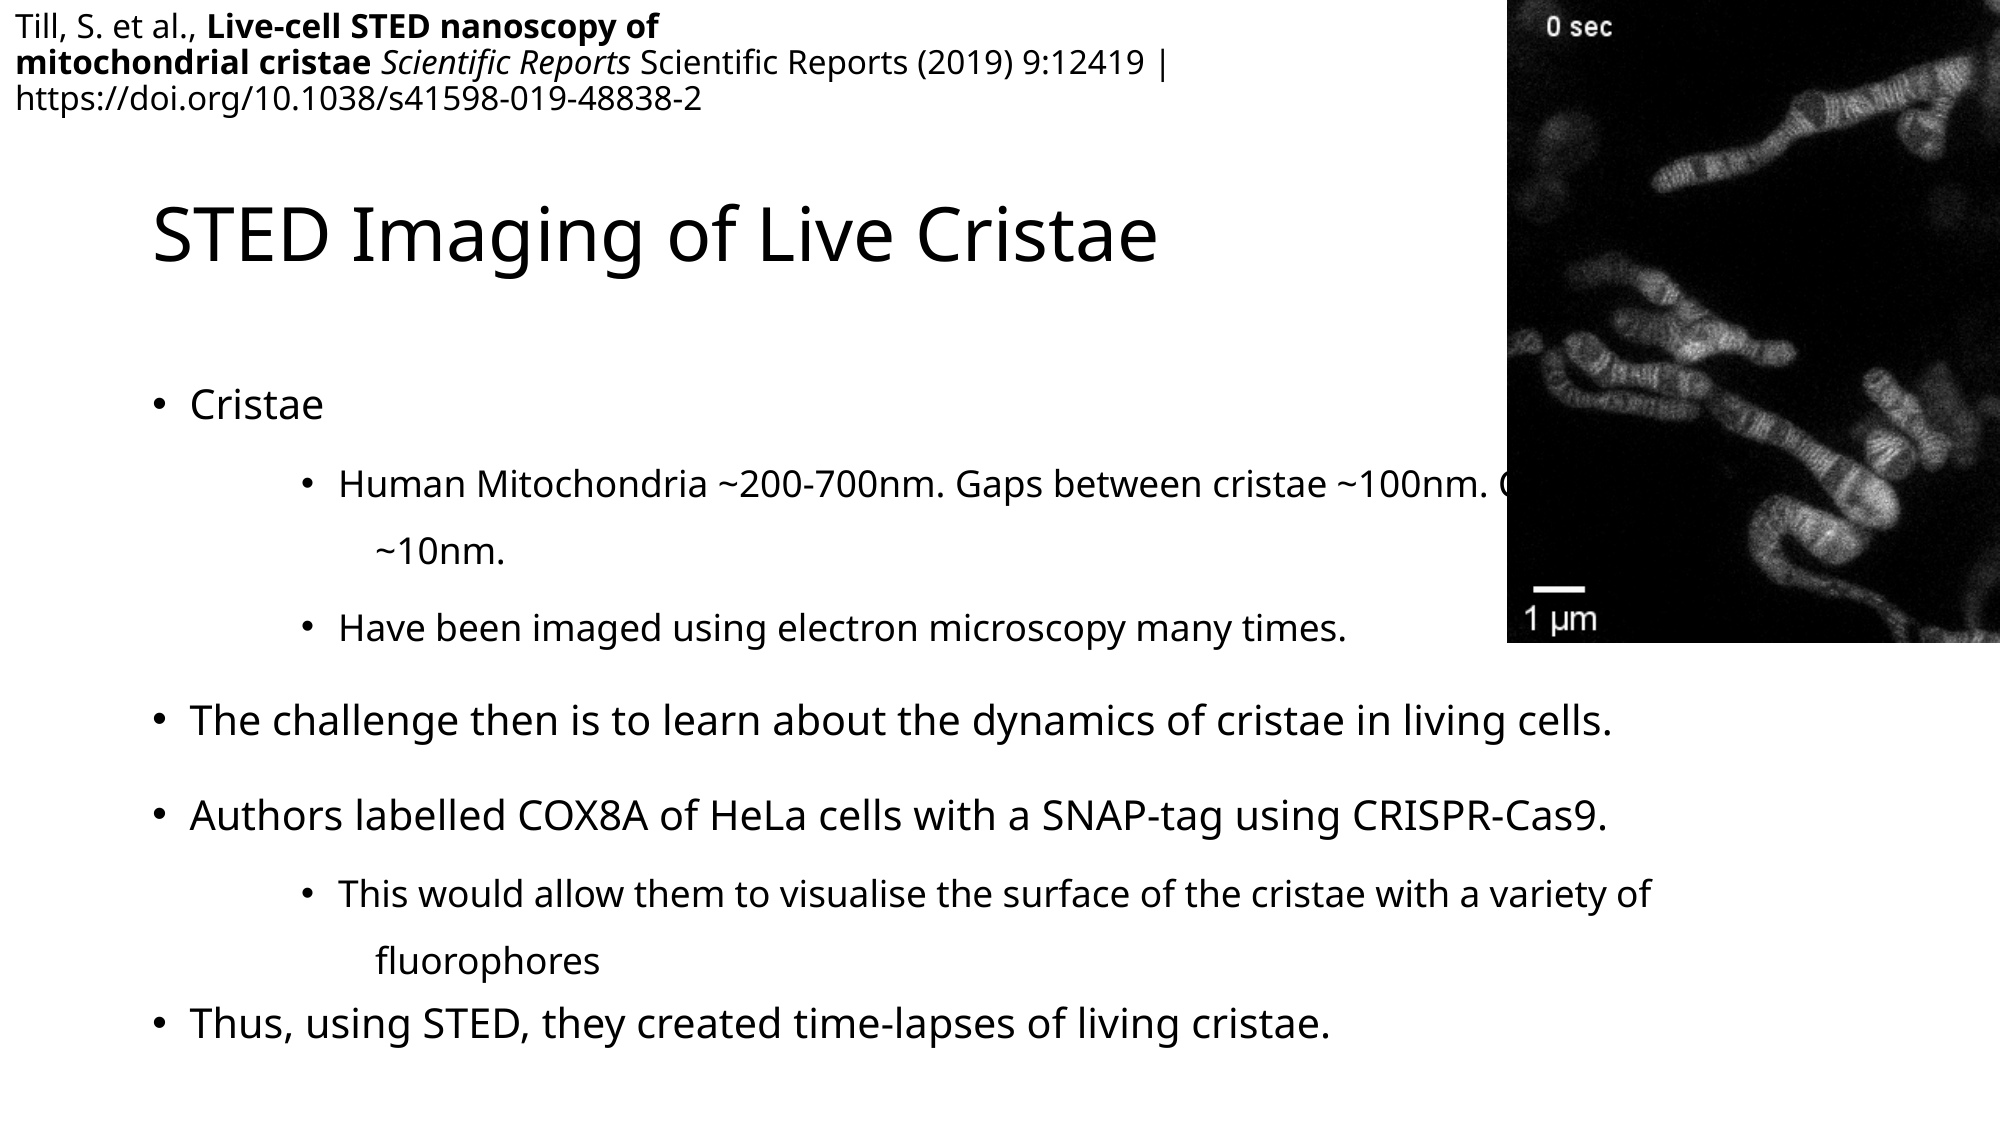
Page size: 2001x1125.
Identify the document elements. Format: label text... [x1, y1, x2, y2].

title STED Imaging of Live Cristae [137, 128, 1507, 346]
list Cristae Human Mitochondria ~200-700nm. Gaps between cristae ~100nm. Crista diameter ~10nm. Have been imaged using electron microscopy many times. The challenge then is to learn about the dynamics of cristae in living cells. Authors labelled COX8A of HeLa cells with a SNAP-tag using CRISPR-Cas9. This would allow them to visualise the surface of the cristae with a variety of fluorophores Thus, using STED, they created time-lapses of living cristae. [137, 346, 1863, 1061]
picture [1507, 0, 2000, 643]
